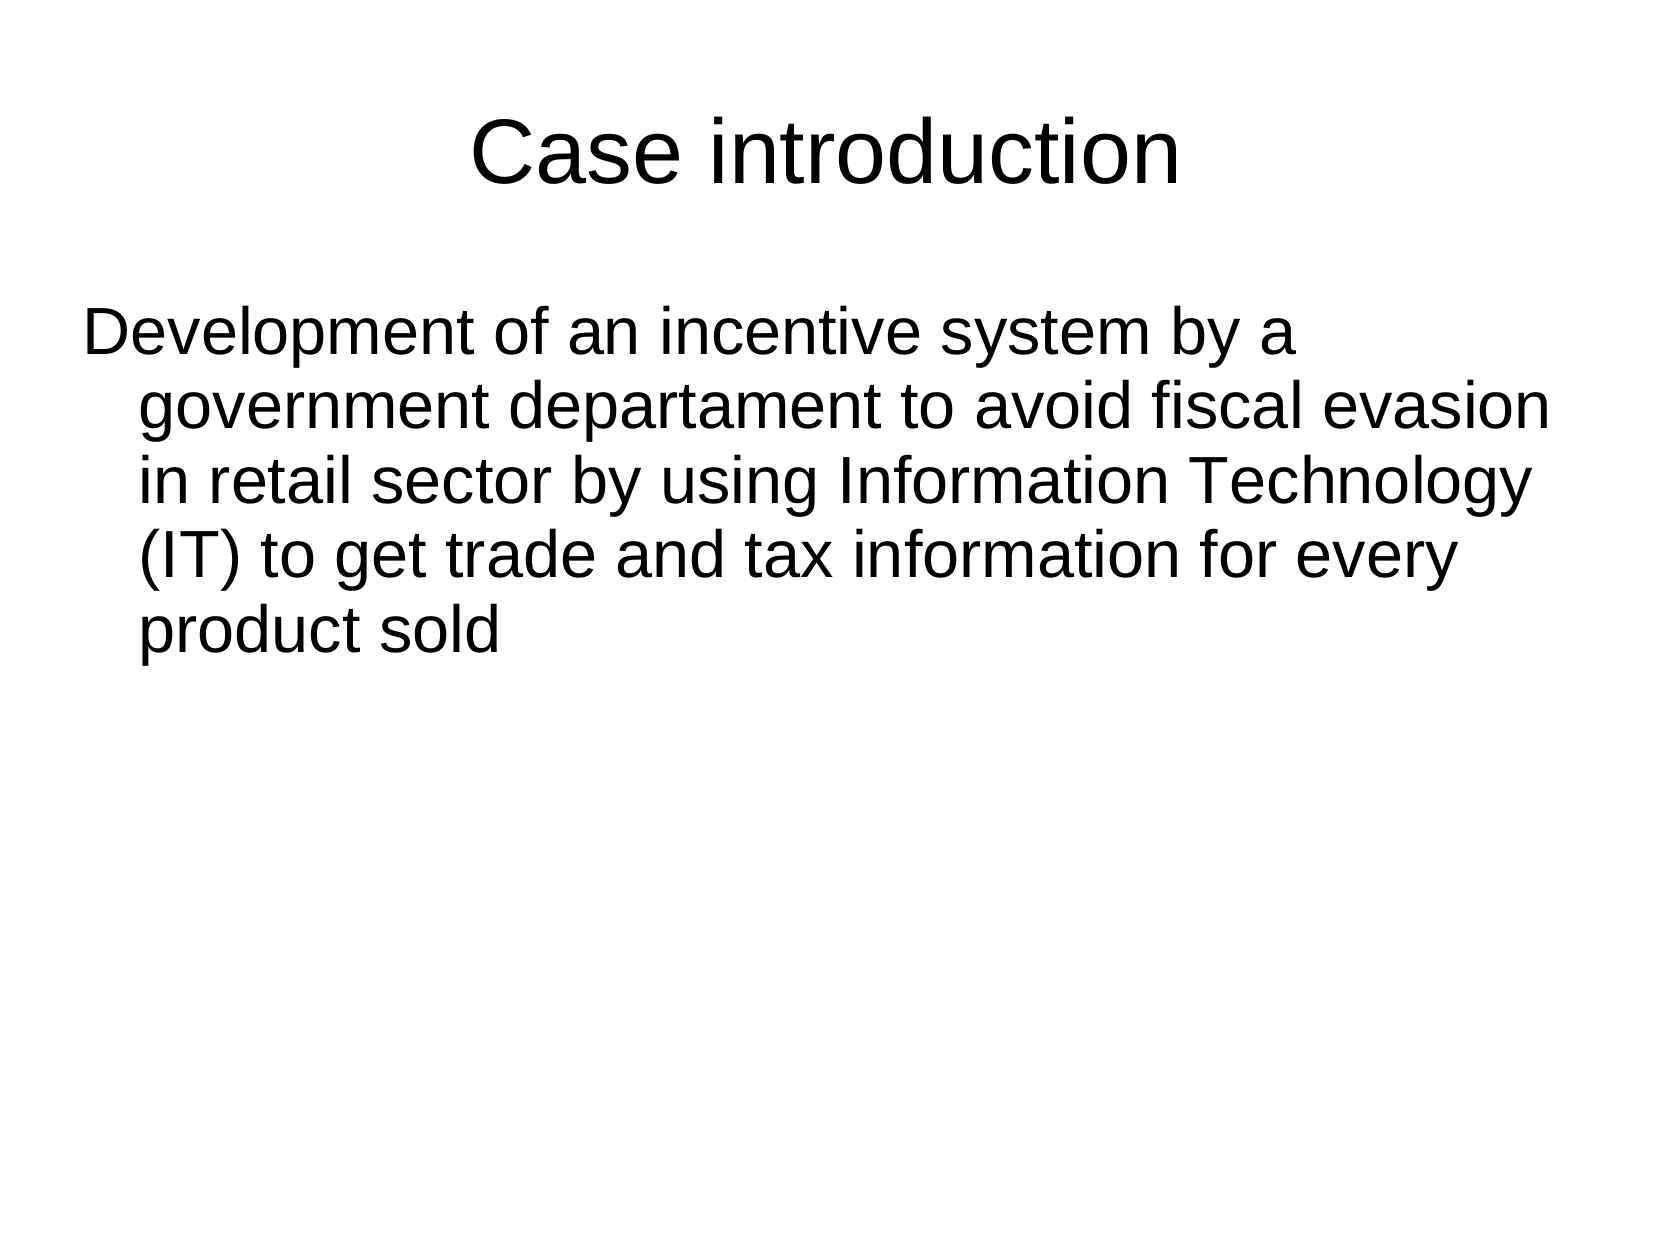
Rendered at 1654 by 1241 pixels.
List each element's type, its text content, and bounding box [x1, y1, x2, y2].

list Development of an incentive system by a government departament to avoid fiscal evasion in retail sector by using Information Technology (IT) to get trade and tax information for every product sold [82, 290, 1571, 1109]
title Case introduction [82, 56, 1571, 249]
